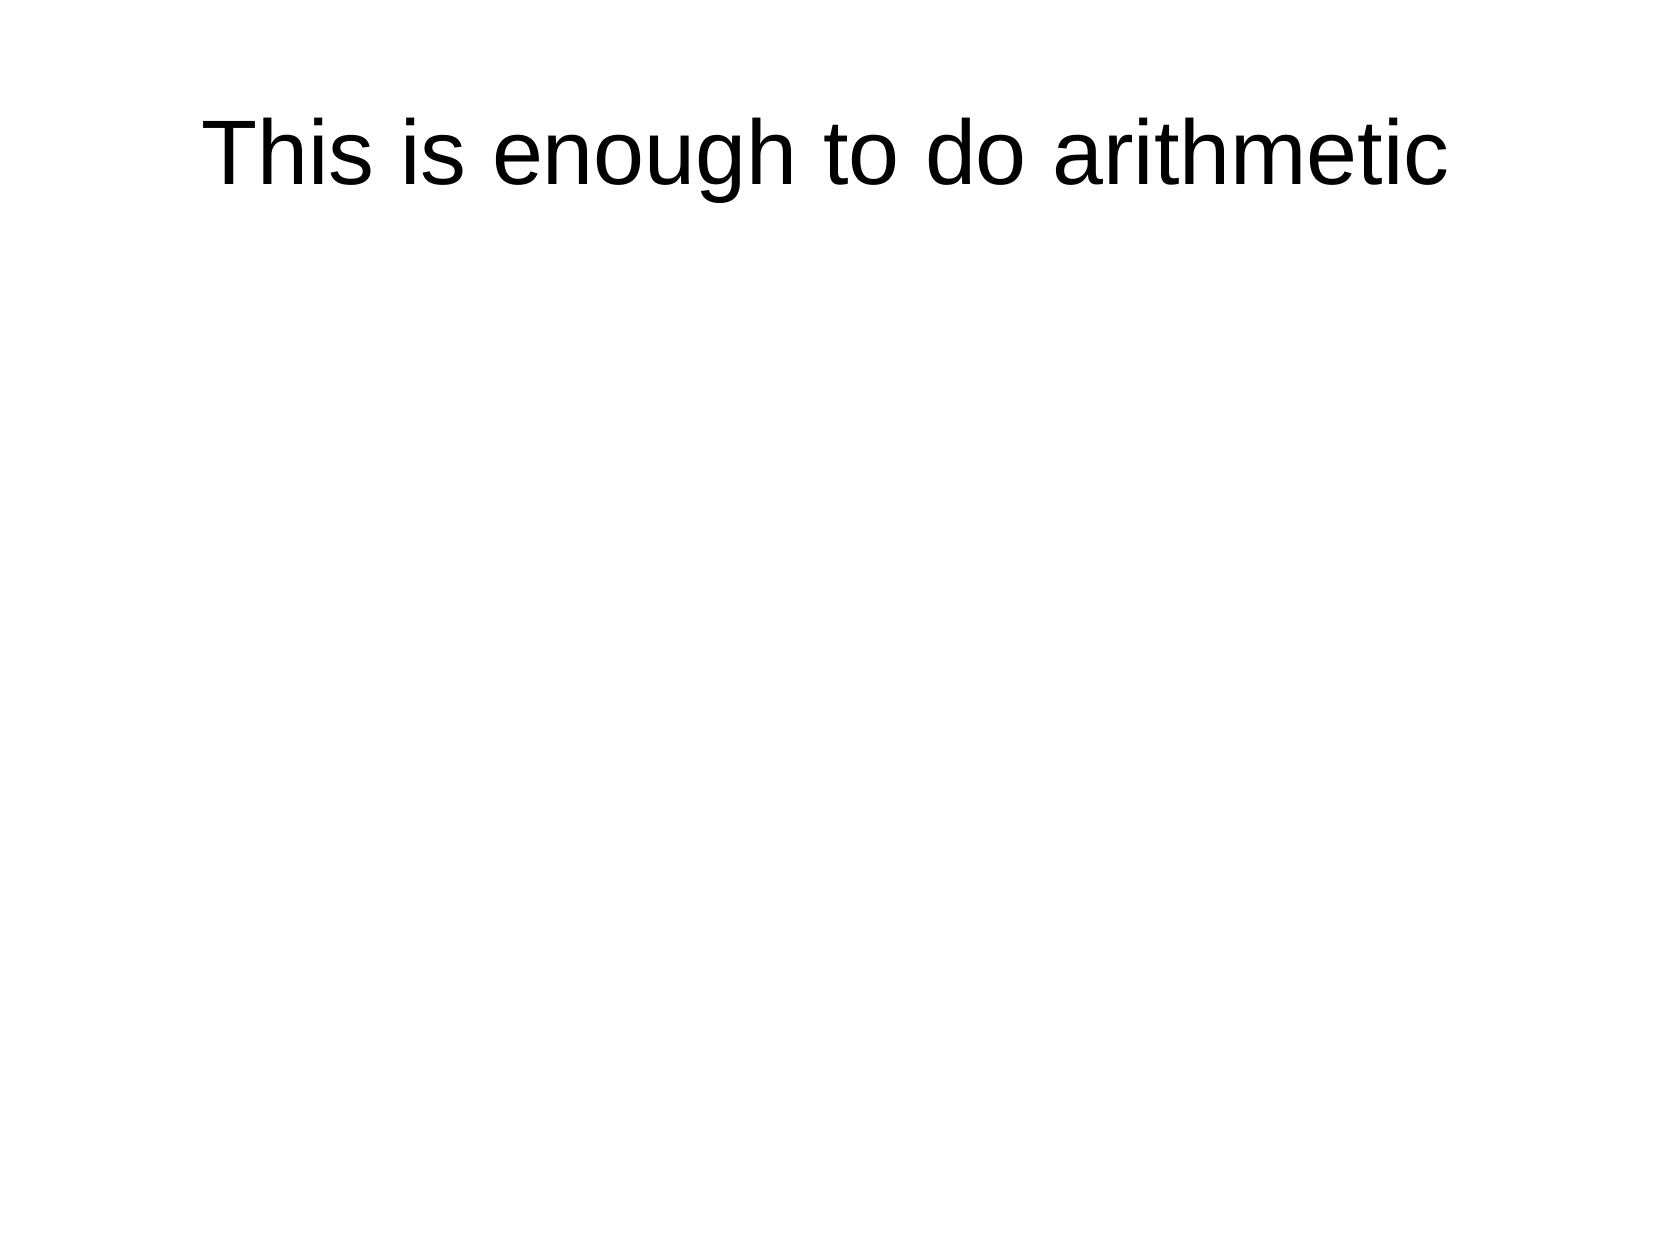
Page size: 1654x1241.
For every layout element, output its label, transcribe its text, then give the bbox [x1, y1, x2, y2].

title This is enough to do arithmetic [82, 49, 1571, 257]
